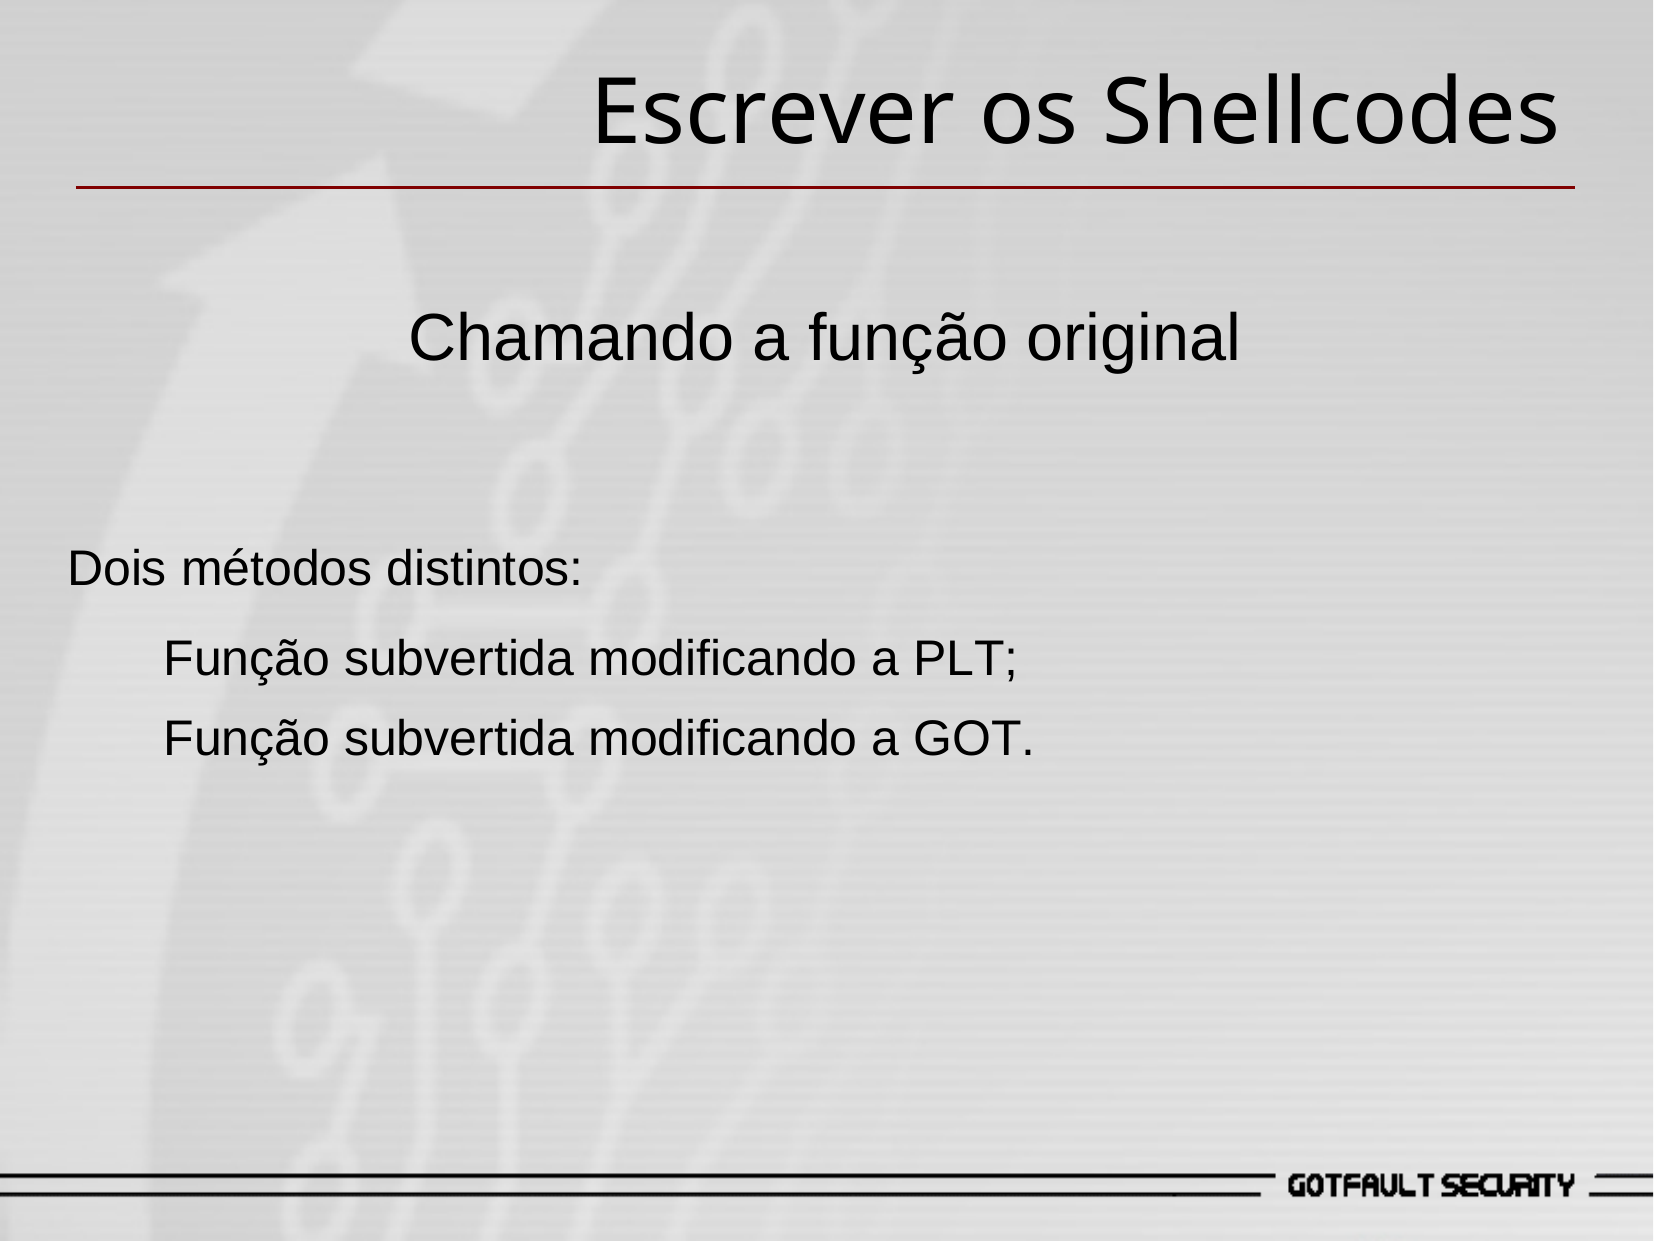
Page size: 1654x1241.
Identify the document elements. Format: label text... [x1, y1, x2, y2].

text_box Função subvertida modificando a PLT; [135, 622, 1066, 700]
text_box Chamando a função original [75, 292, 1576, 391]
picture [0, 0, 1654, 1241]
text_box Dois métodos distintos: [52, 532, 841, 610]
text_box Função subvertida modificando a GOT. [135, 703, 1156, 781]
text_box Escrever os Shellcodes [75, 37, 1576, 196]
